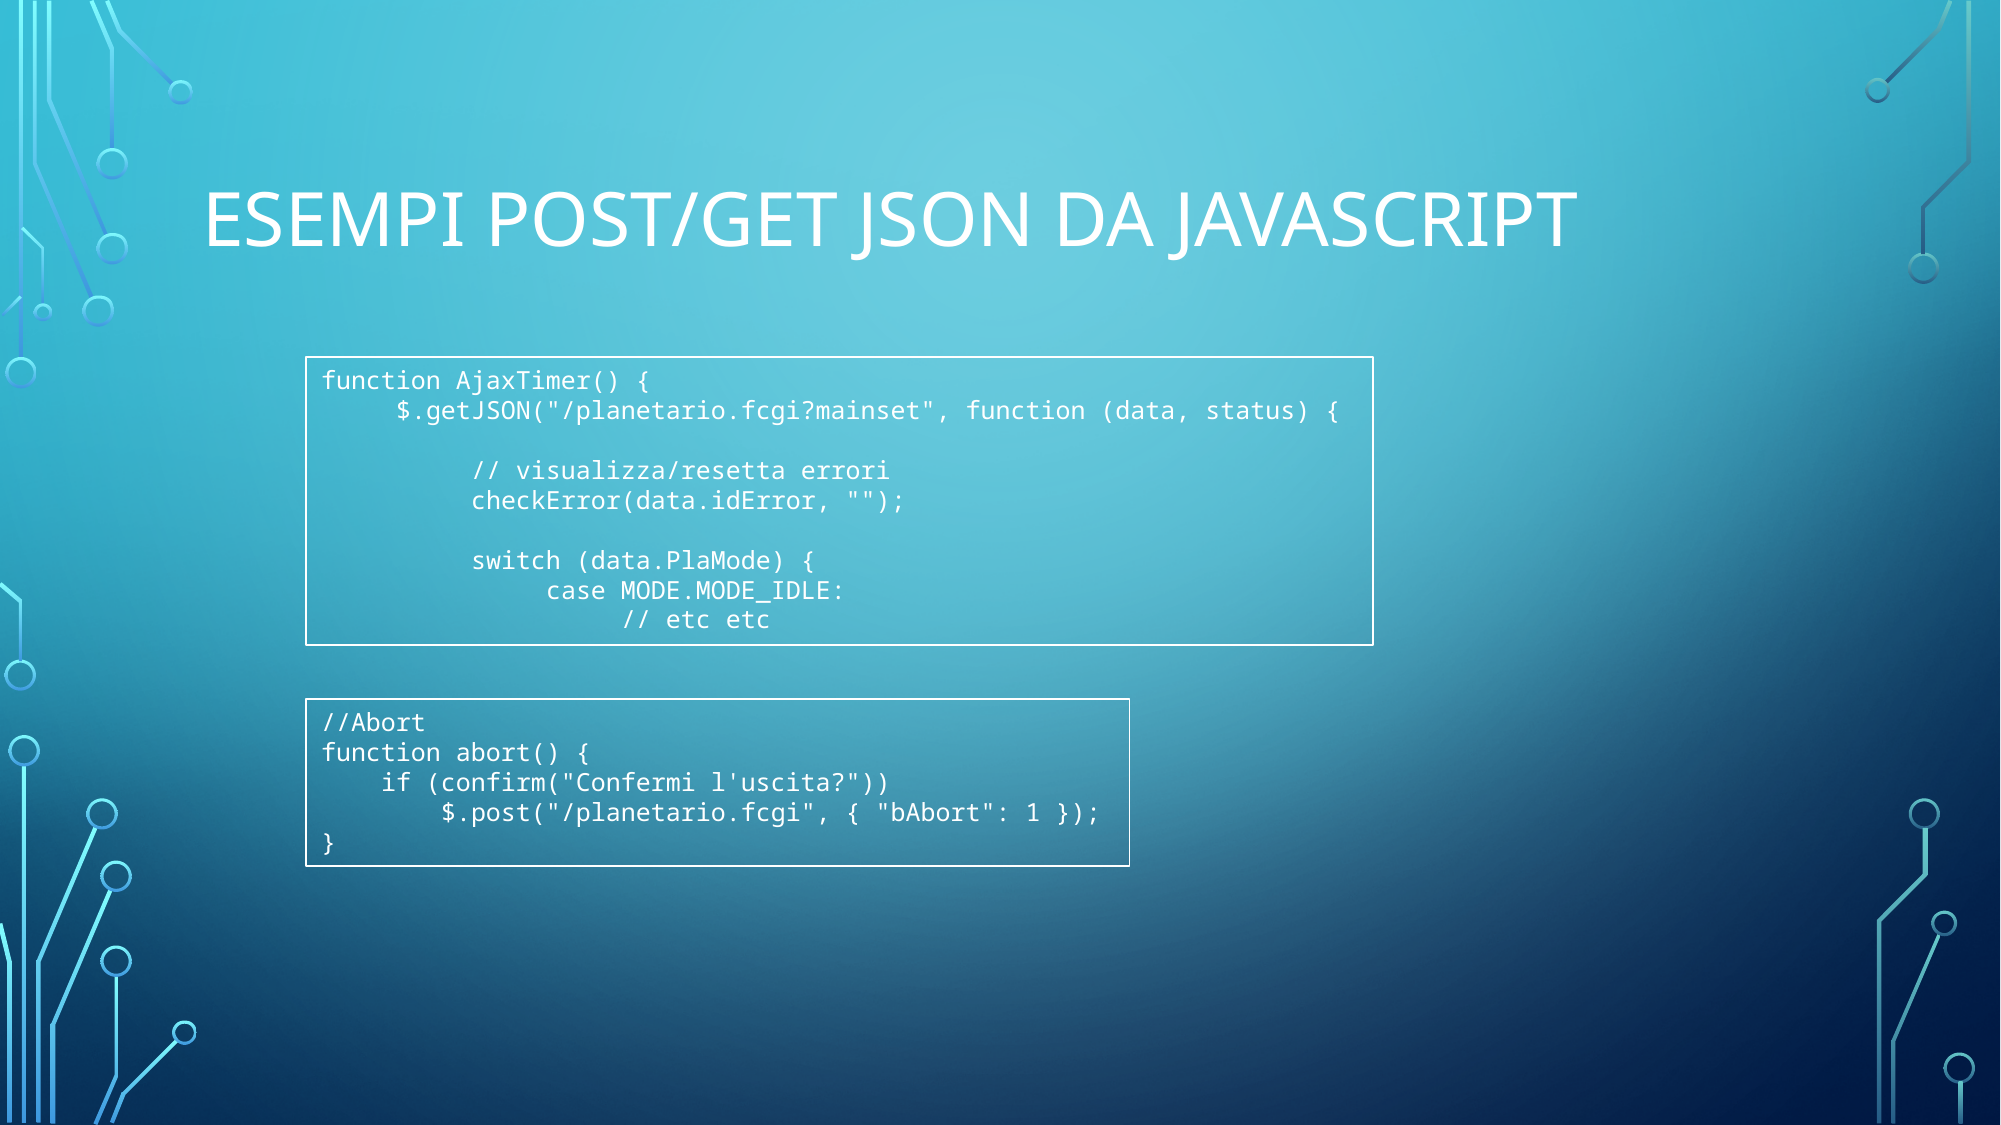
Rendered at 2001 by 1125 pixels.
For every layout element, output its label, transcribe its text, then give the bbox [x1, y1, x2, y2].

text_box function AjaxTimer() { $.getJSON("/planetario.fcgi?mainset", function (data, status) { // visualizza/resetta errori checkError(data.idError, ""); switch (data.PlaMode) { case MODE.MODE_IDLE: // etc etc [306, 357, 1373, 645]
title Esempi post/GET JSON da JavaScript [187, 101, 1813, 344]
text_box //Abort function abort() { if (confirm("Confermi l'uscita?")) $.post("/planetario.fcgi", { "bAbort": 1 }); } [306, 699, 1130, 866]
